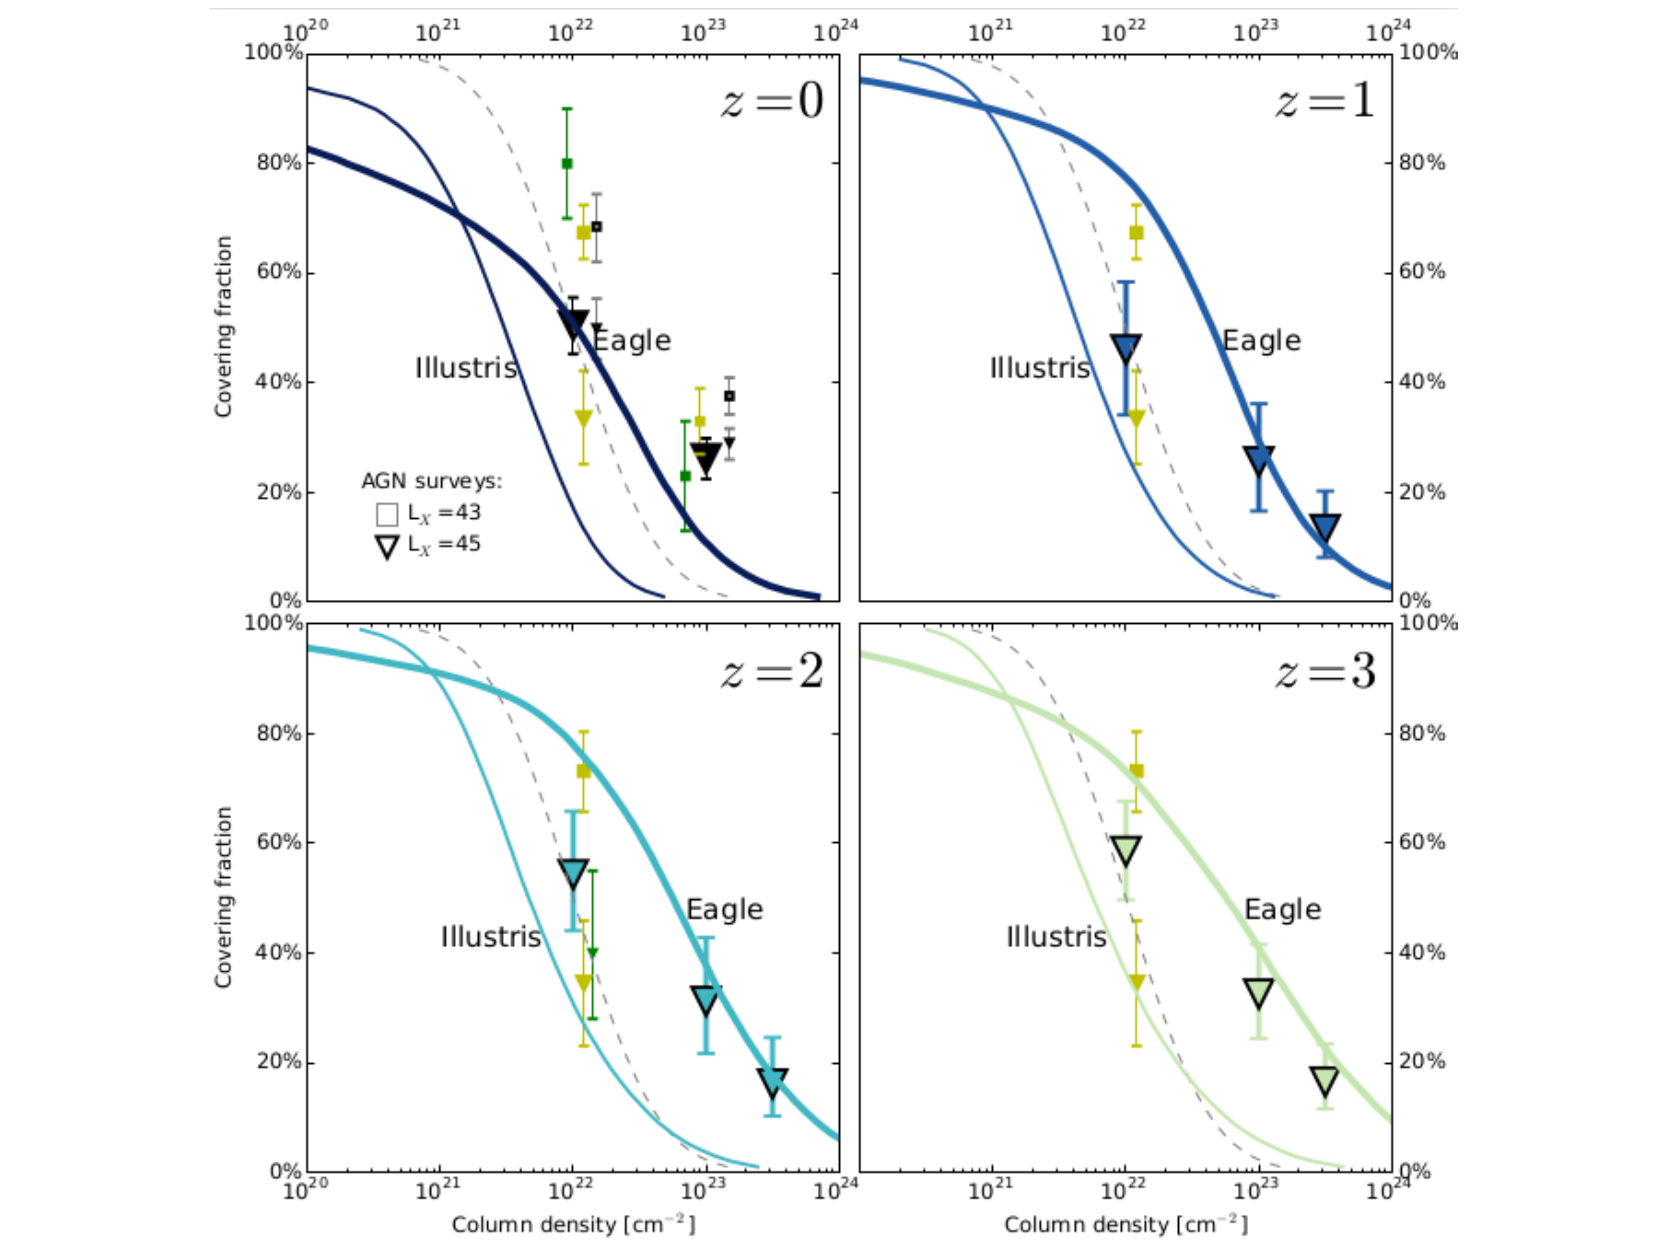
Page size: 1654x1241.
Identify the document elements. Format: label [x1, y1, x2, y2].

picture [209, 8, 1458, 1241]
